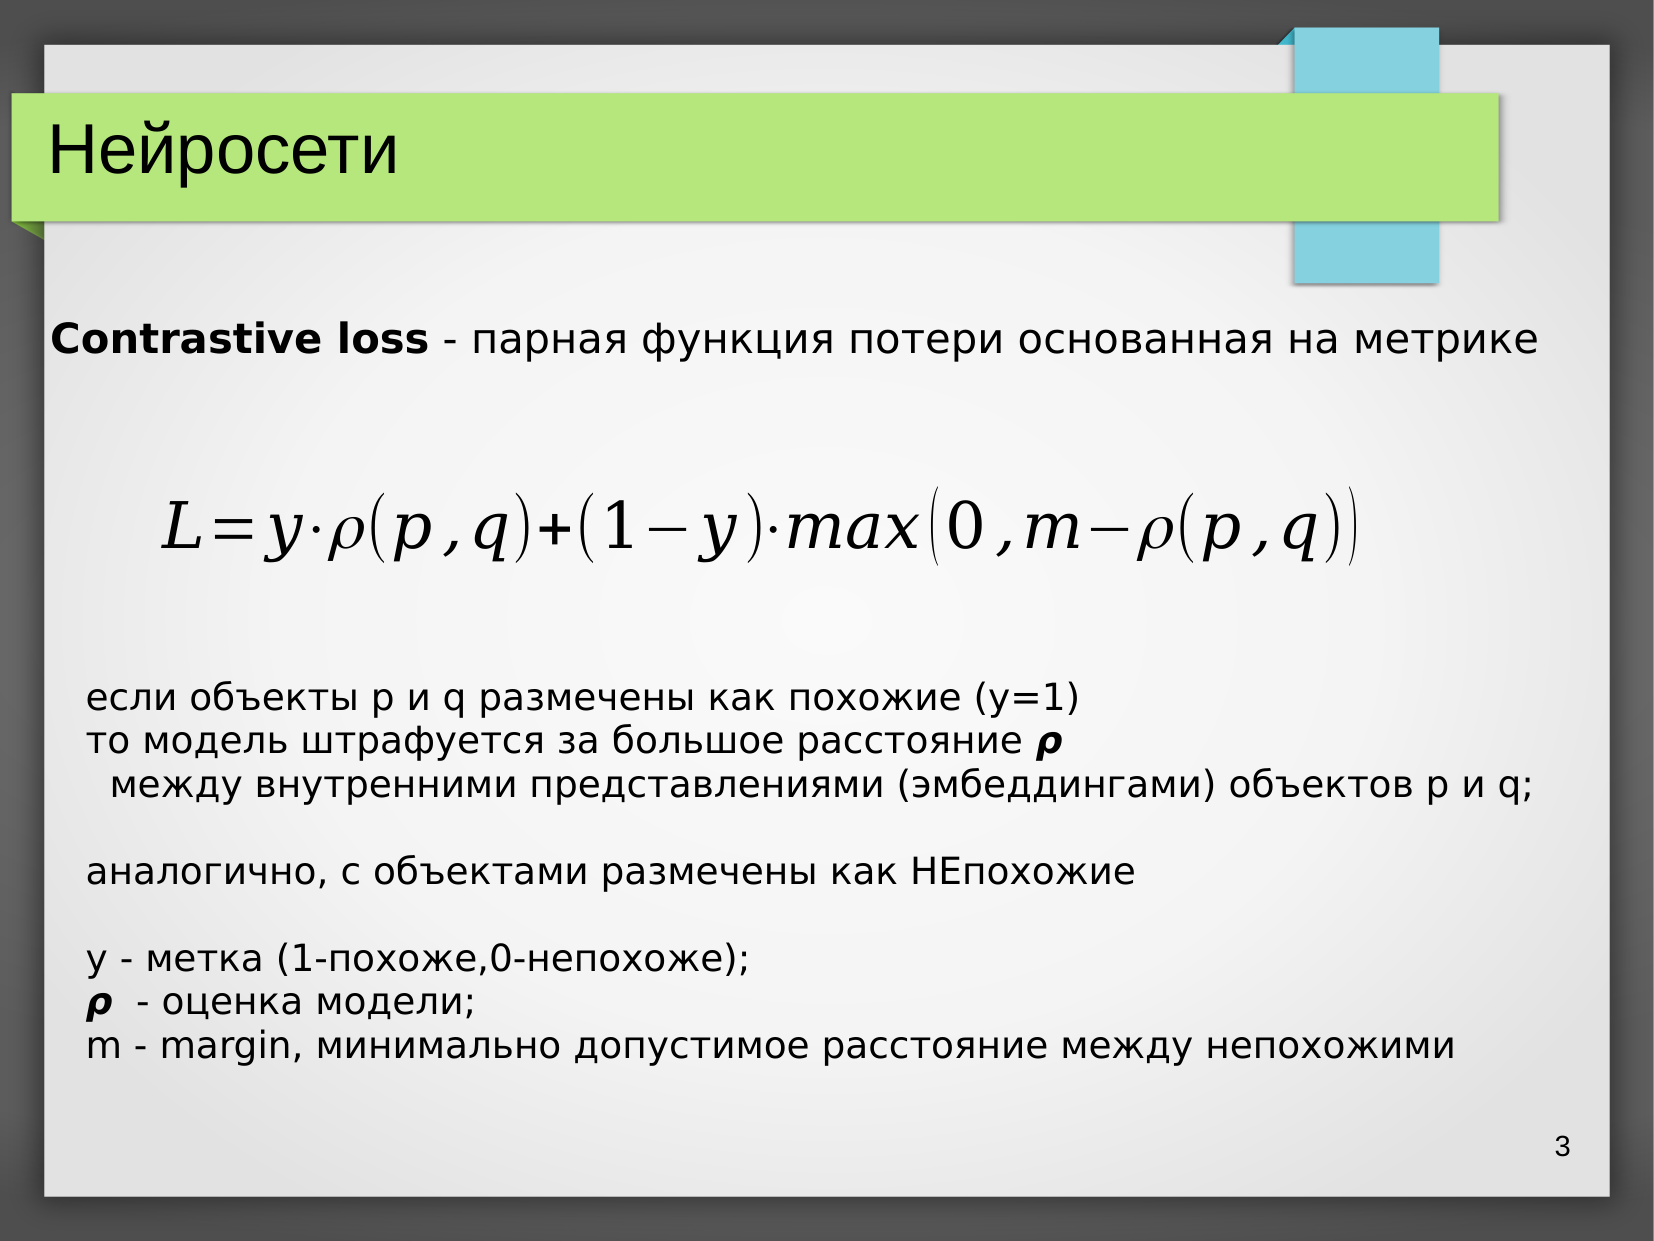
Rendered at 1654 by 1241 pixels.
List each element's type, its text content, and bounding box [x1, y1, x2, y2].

chart [153, 484, 1366, 571]
picture [0, 0, 1654, 1241]
title Нейросети [47, 96, 1536, 201]
text_box если объекты p и q размечены как похожие (y=1) то модель штрафуется за большое расстояние ρ между внутренними представлениями (эмбеддингами) объектов p и q; аналогично, с объектами размечены как НЕпохожие y - метка (1-похоже,0-непохоже); ρ - оценка модели; m - margin, минимально допустимое расстояние между непохожими [70, 668, 1583, 1075]
text_box Contrastive loss - парная функция потери основанная на метрике [35, 307, 1583, 372]
